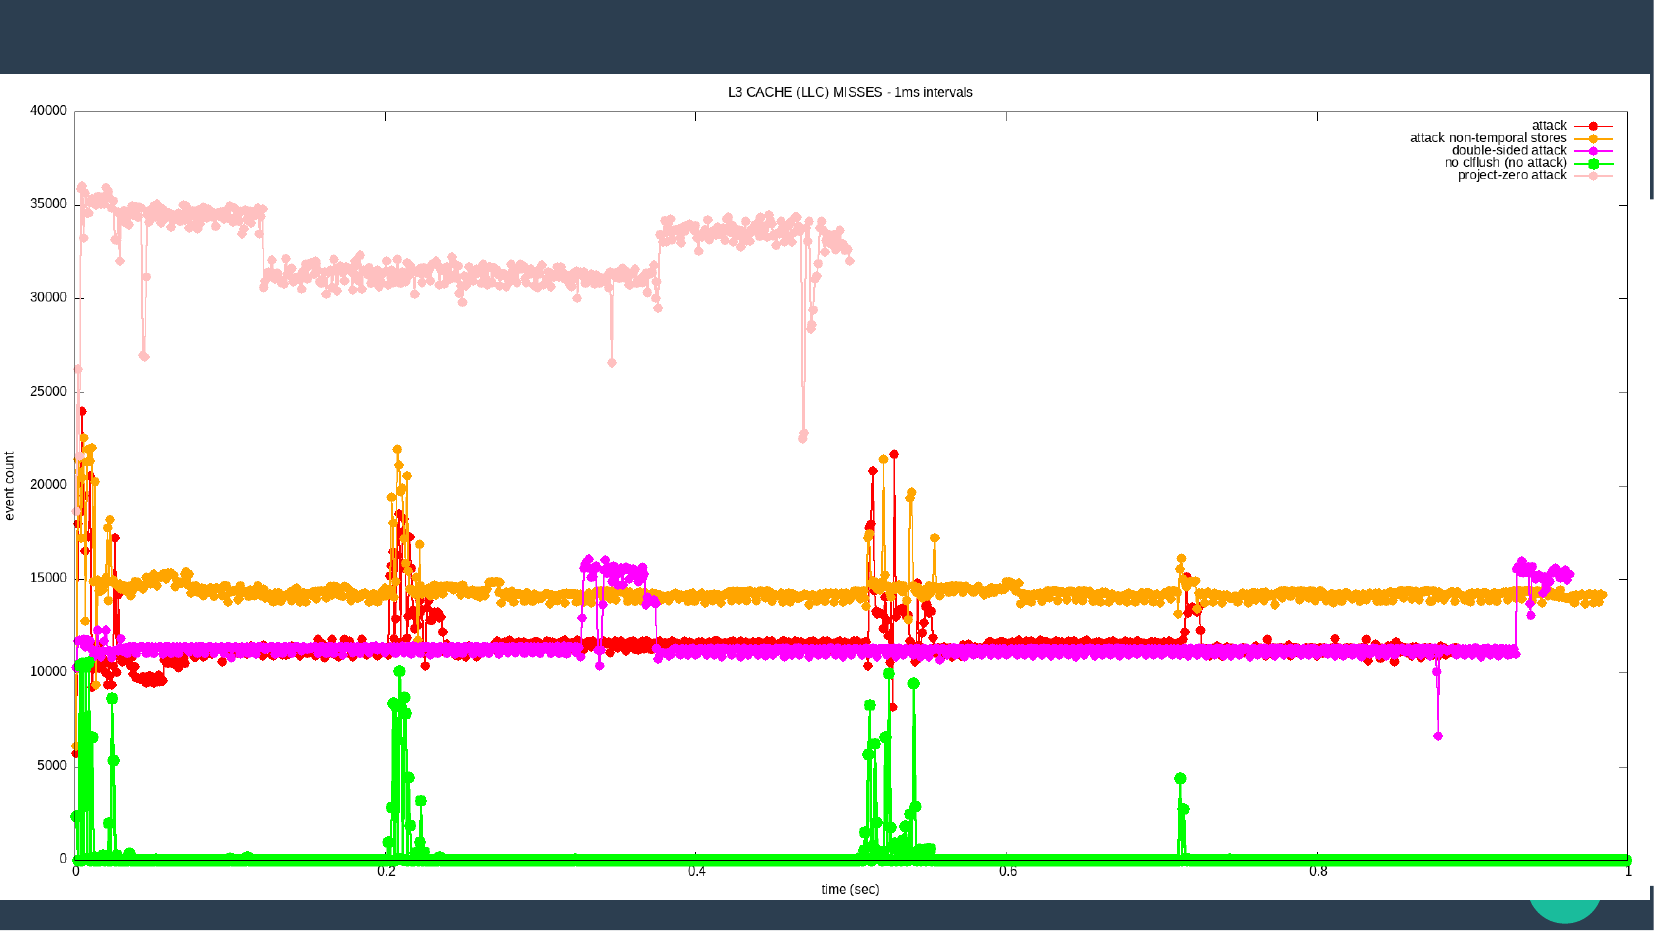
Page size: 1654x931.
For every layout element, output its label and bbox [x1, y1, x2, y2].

picture [0, 74, 1651, 901]
